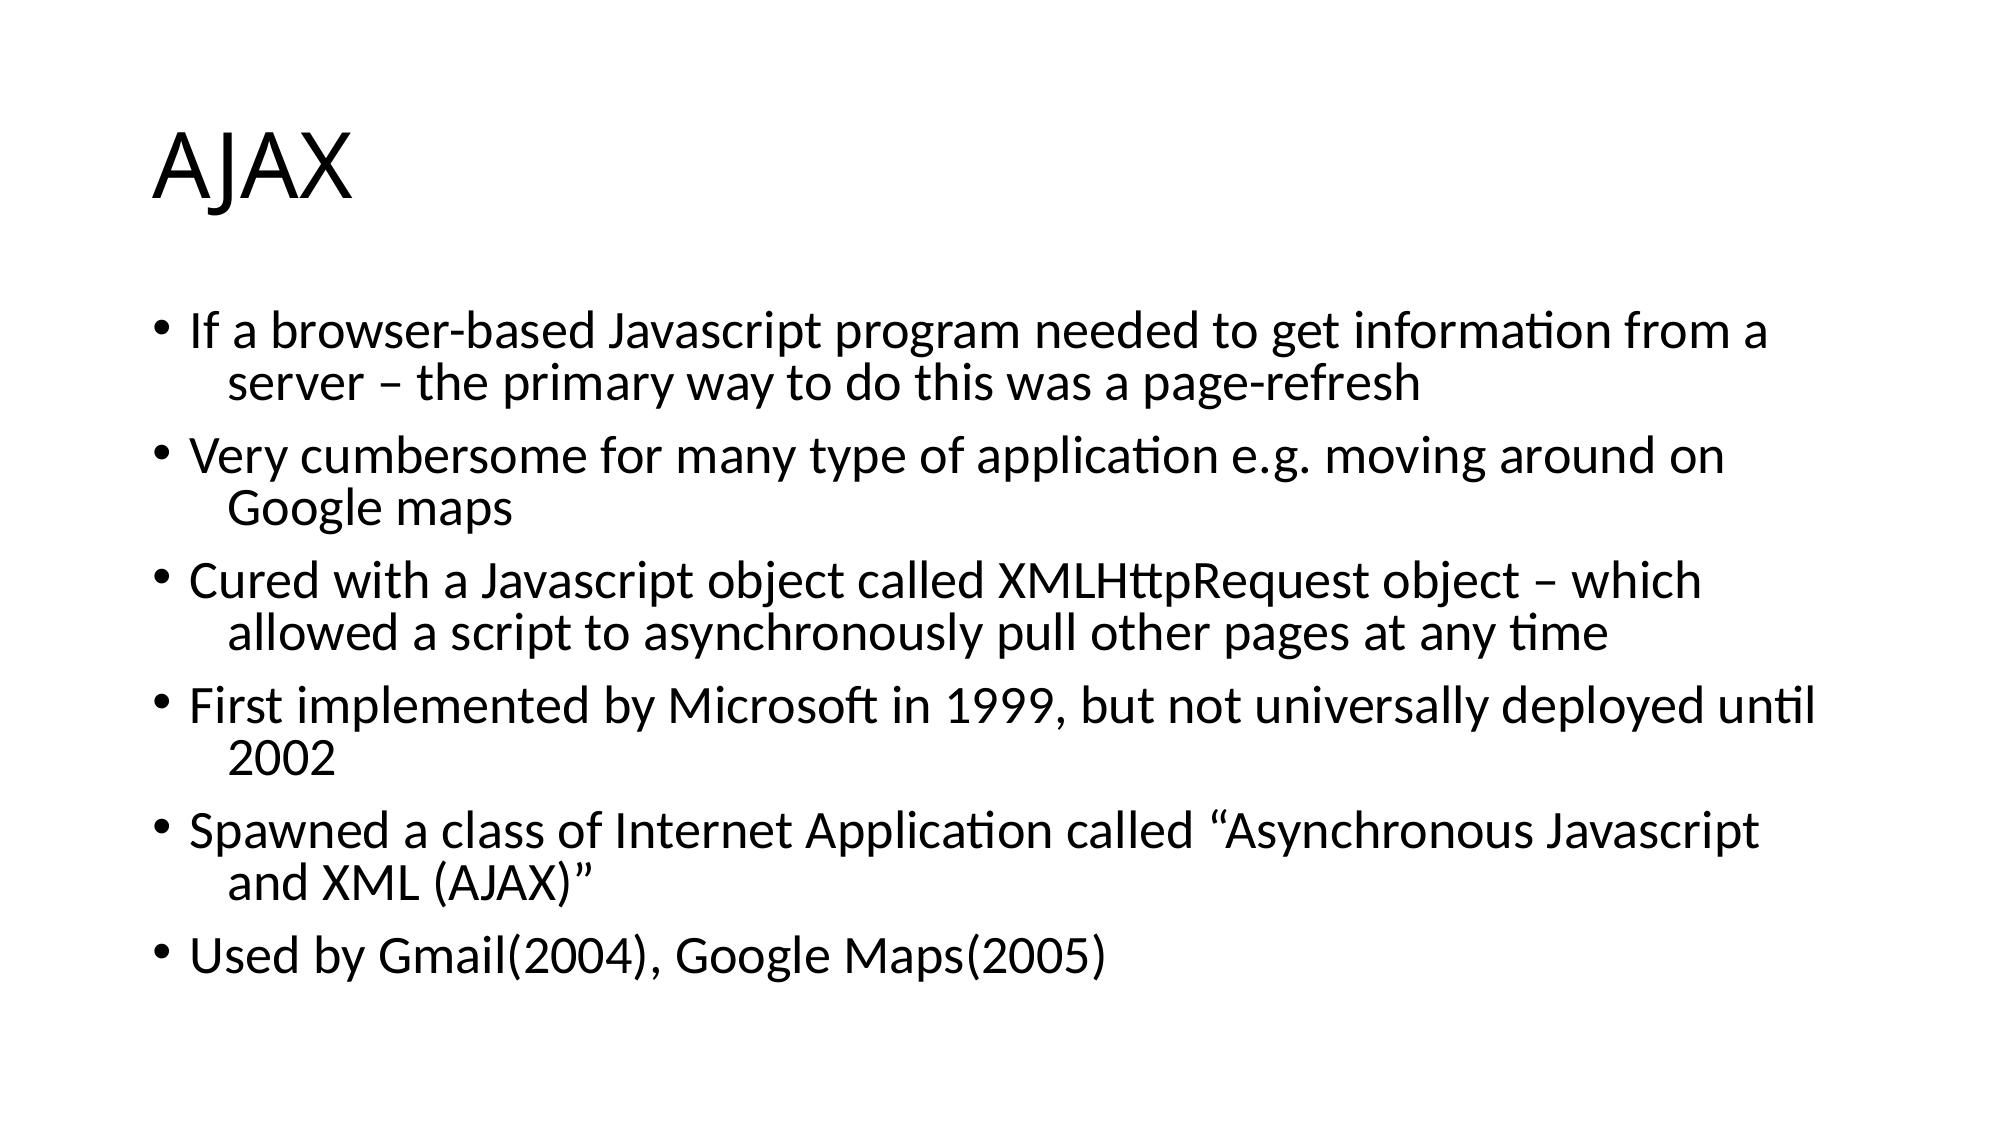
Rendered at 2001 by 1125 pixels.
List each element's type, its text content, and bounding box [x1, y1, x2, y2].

title AJAX [137, 59, 1863, 278]
list If a browser-based Javascript program needed to get information from a server – the primary way to do this was a page-refresh Very cumbersome for many type of application e.g. moving around on Google maps Cured with a Javascript object called XMLHttpRequest object – which allowed a script to asynchronously pull other pages at any time First implemented by Microsoft in 1999, but not universally deployed until 2002 Spawned a class of Internet Application called “Asynchronous Javascript and XML (AJAX)” Used by Gmail(2004), Google Maps(2005) [137, 299, 1863, 1014]
